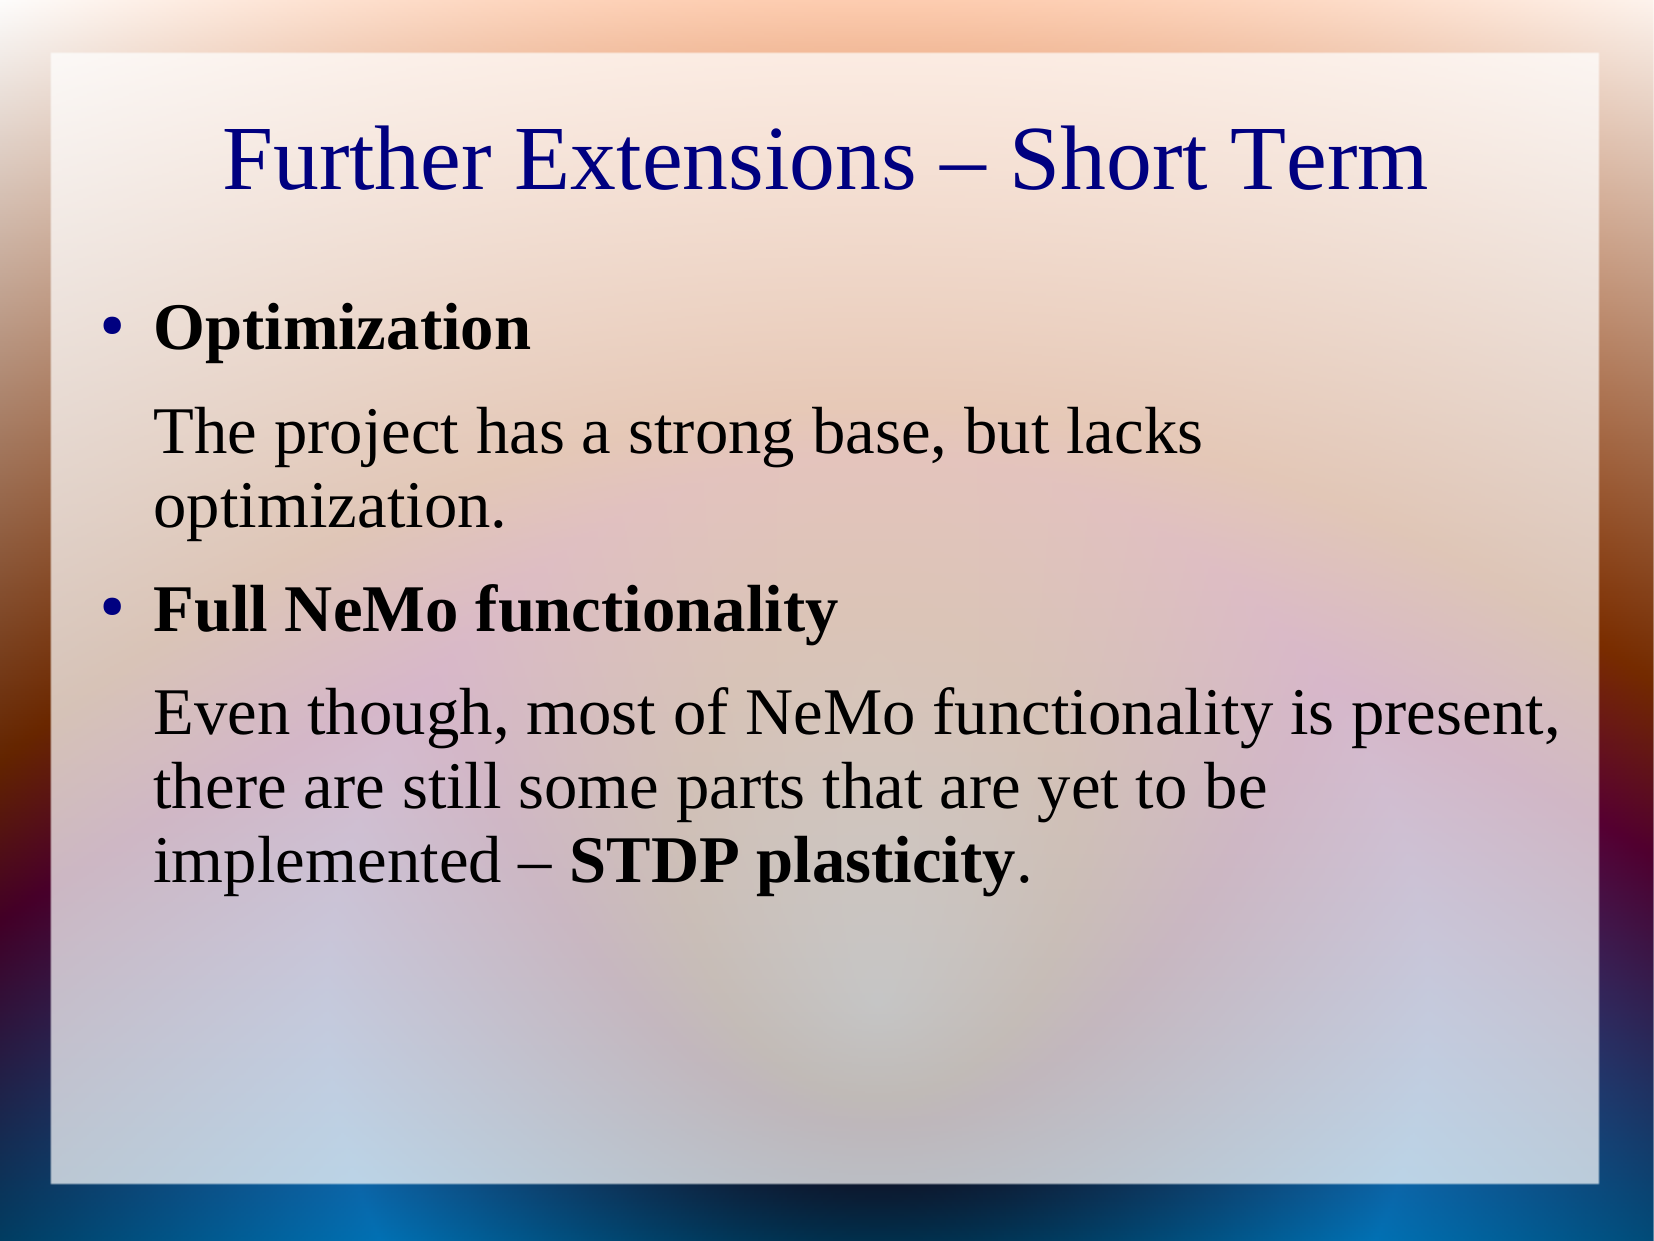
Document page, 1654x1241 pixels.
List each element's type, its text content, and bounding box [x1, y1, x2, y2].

picture [0, 0, 1654, 1241]
list Optimization The project has a strong base, but lacks optimization. Full NeMo functionality Even though, most of NeMo functionality is present, there are still some parts that are yet to be implemented – STDP plasticity. [82, 290, 1571, 1010]
title Further Extensions – Short Term [82, 55, 1571, 263]
